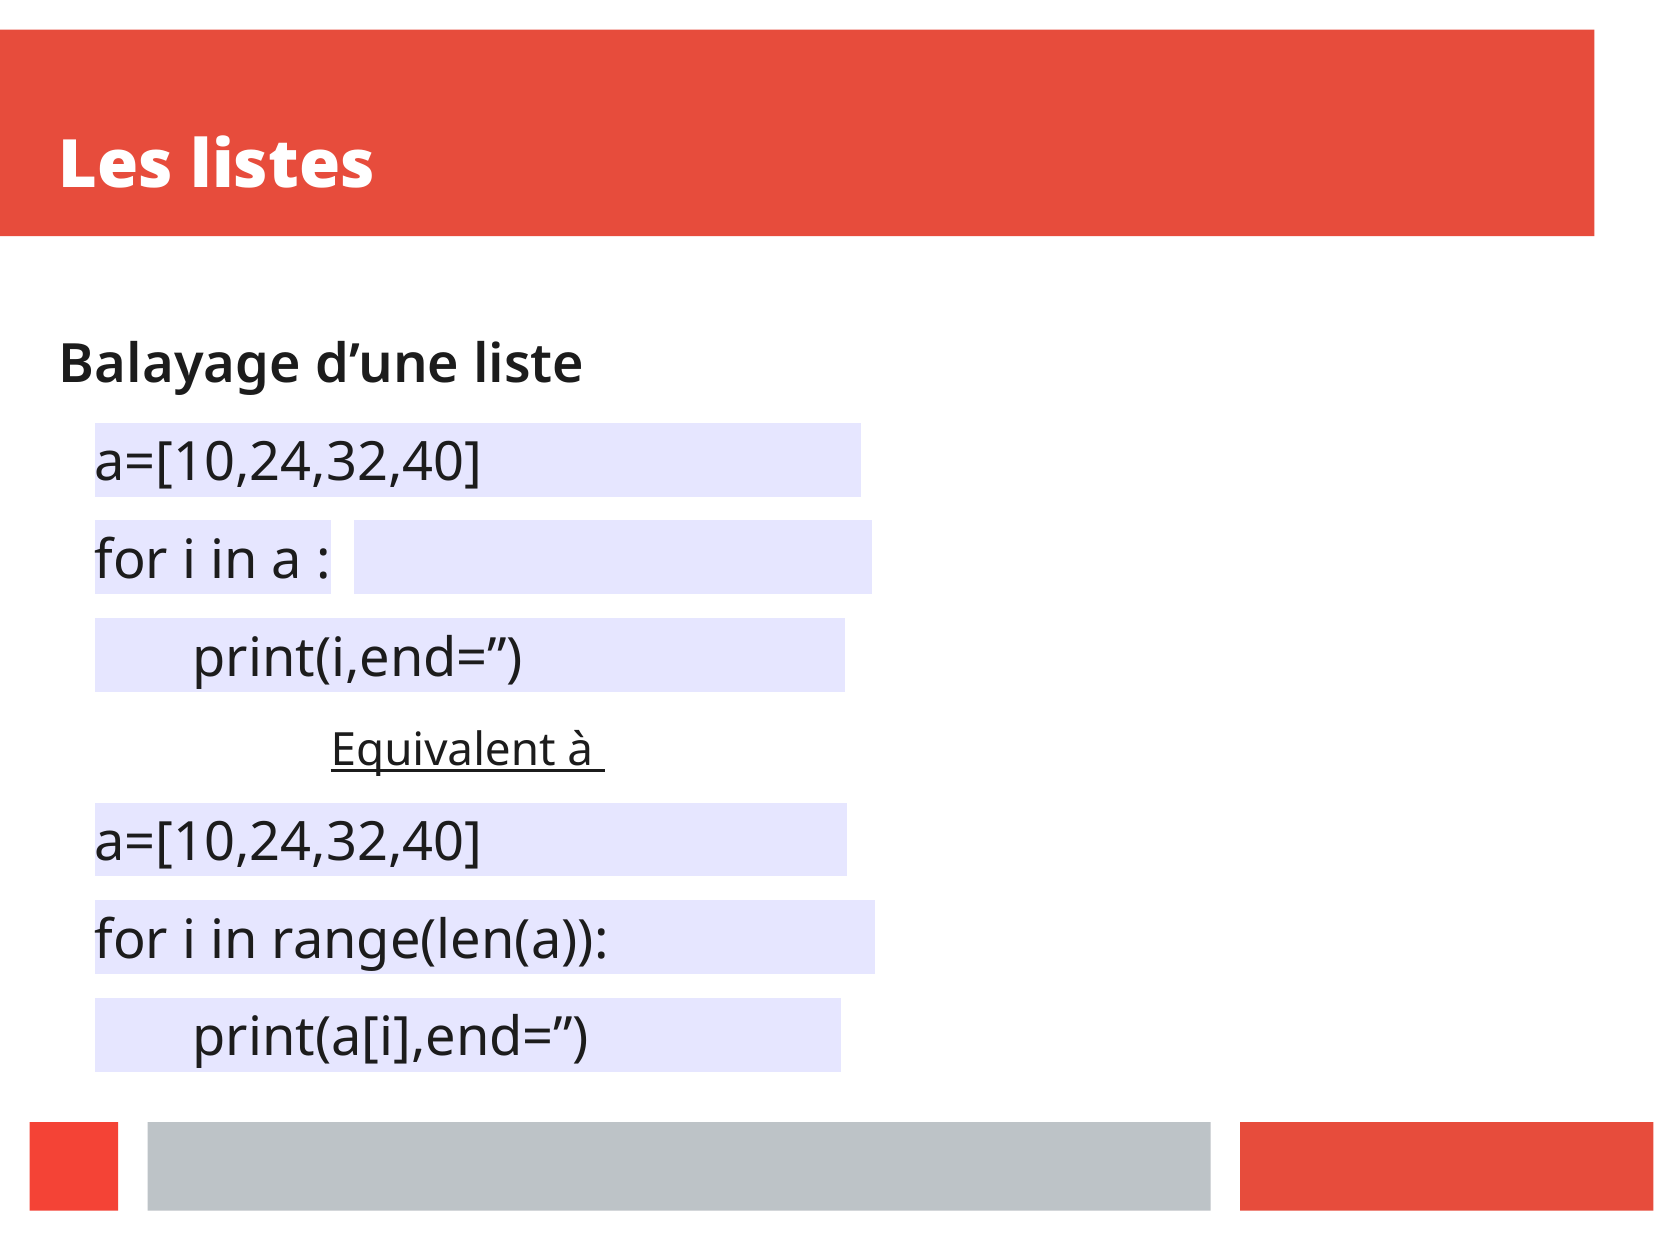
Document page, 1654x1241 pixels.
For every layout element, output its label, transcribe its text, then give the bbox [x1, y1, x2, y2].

title Les listes [59, 59, 1595, 207]
list Balayage d’une liste a=[10,24,32,40] for i in a : print(i,end=’’) Equivalent à a=[10,24,32,40] for i in range(len(a)): print(a[i],end=’’) [59, 324, 1565, 1093]
